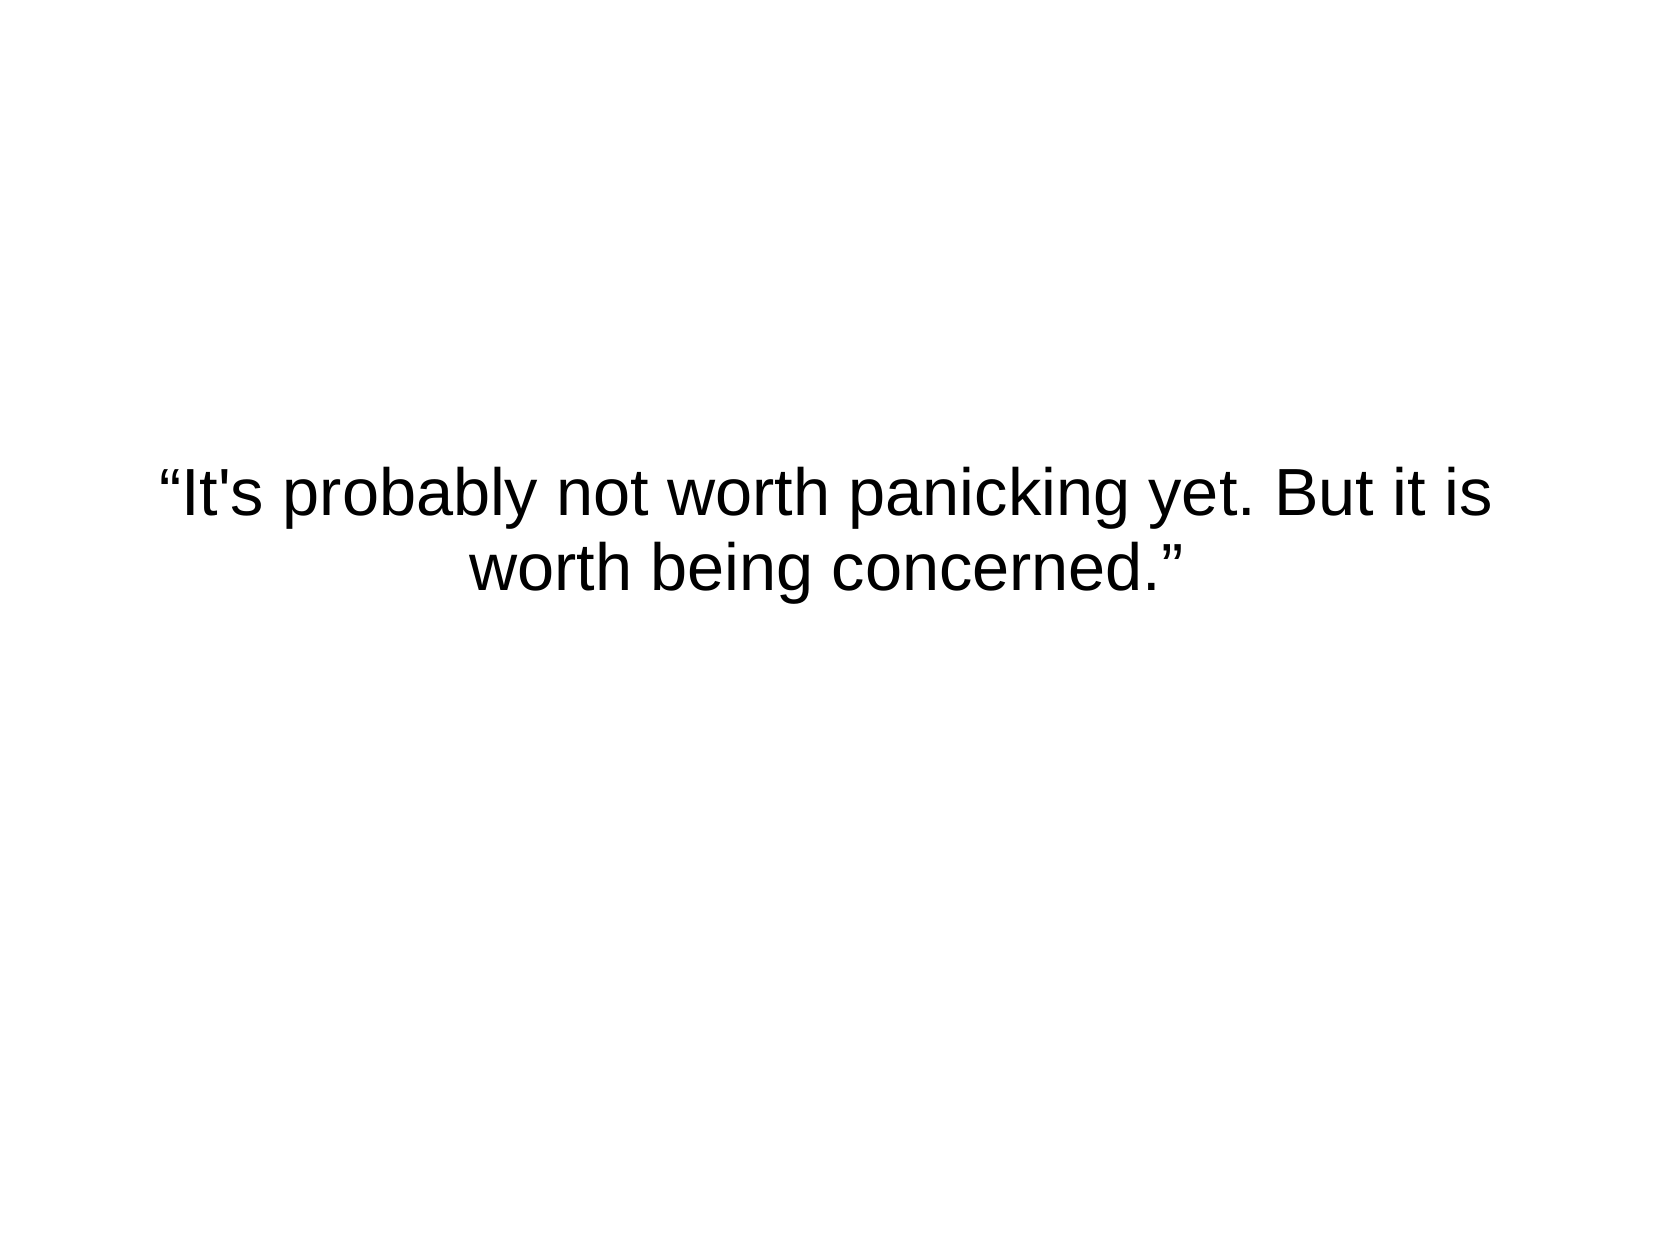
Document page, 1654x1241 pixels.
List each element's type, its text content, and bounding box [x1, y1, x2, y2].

subtitle “It's probably not worth panicking yet. But it is worth being concerned.” [82, 49, 1571, 1010]
